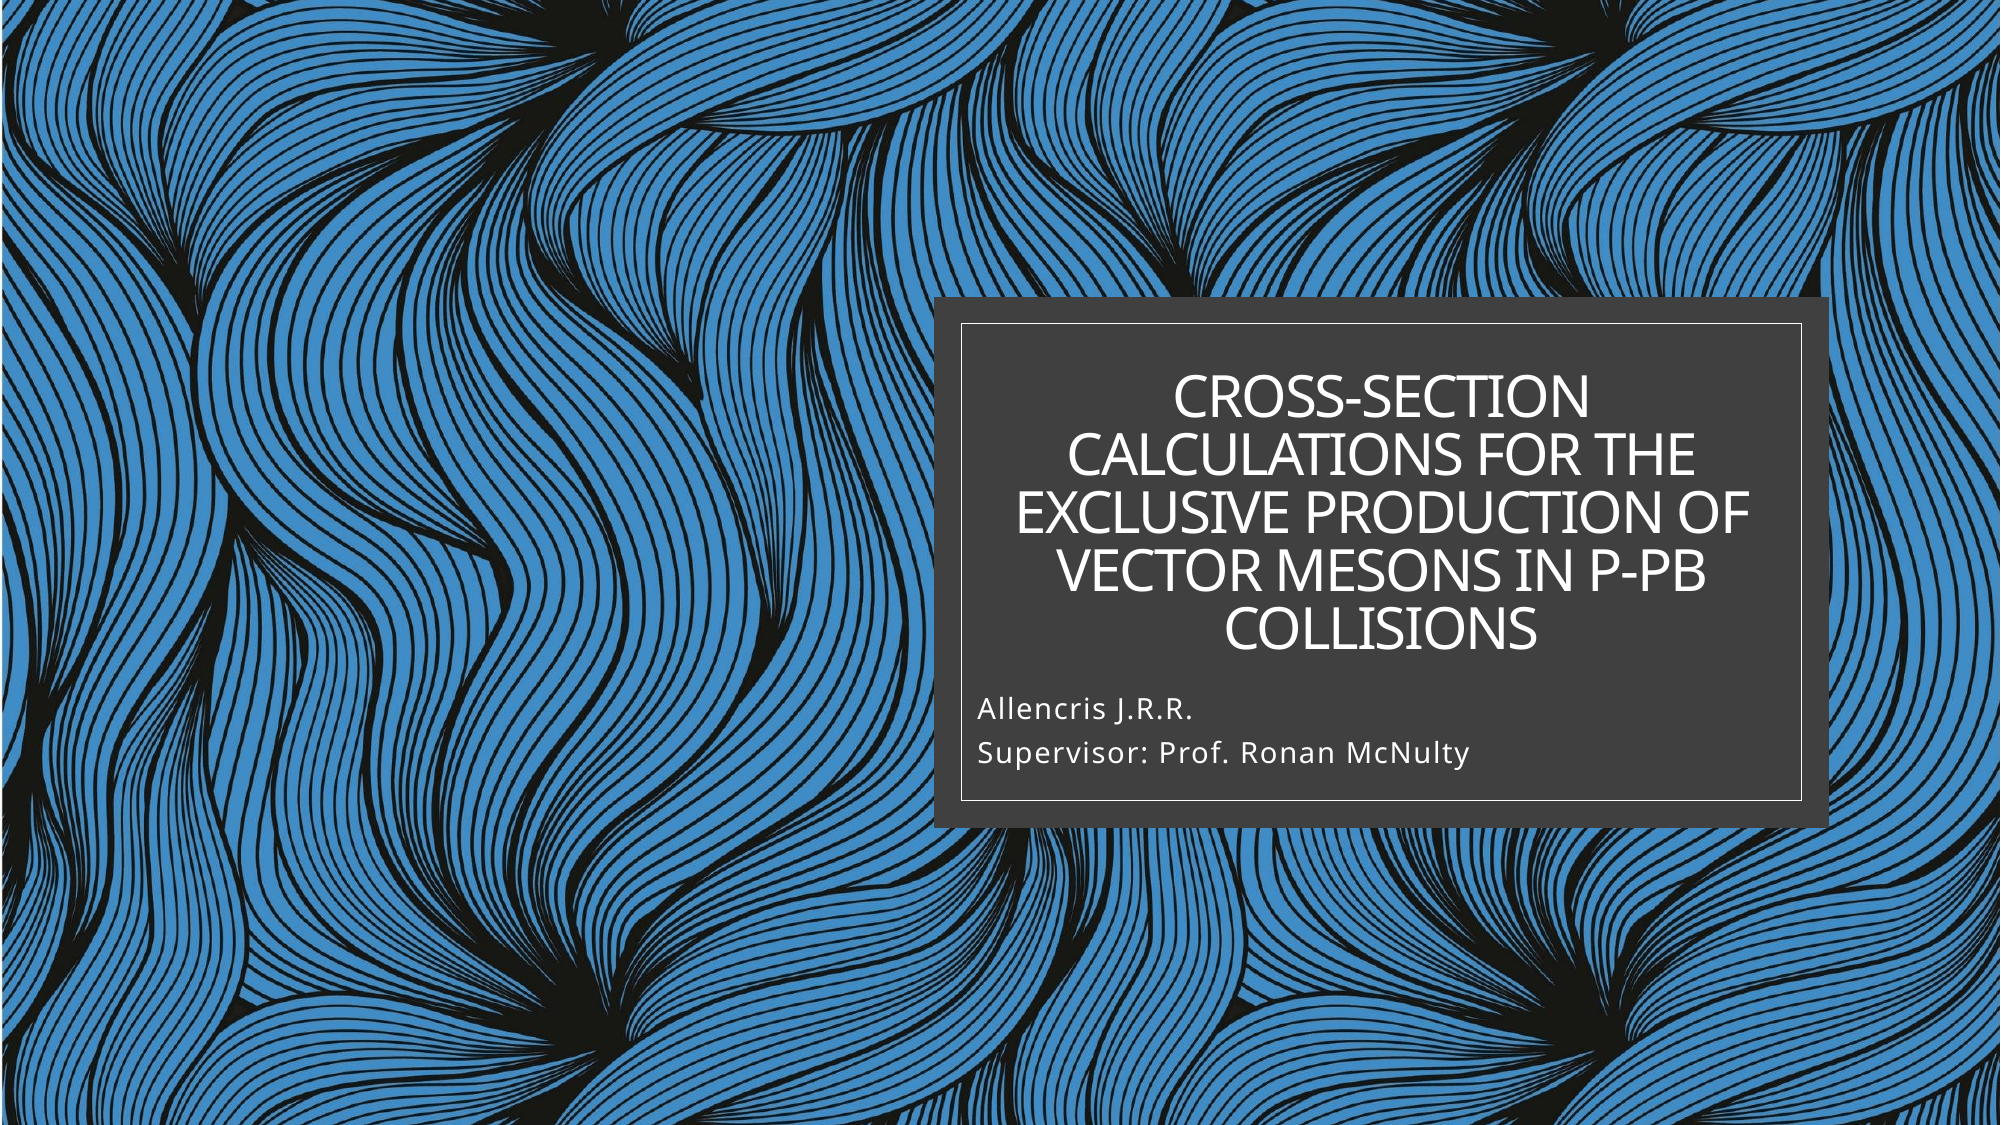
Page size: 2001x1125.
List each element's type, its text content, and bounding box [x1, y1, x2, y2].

picture [0, 0, 2000, 1125]
text_box [934, 297, 1829, 828]
subtitle Allencris J.R.R. Supervisor: Prof. Ronan McNulty [962, 687, 1746, 779]
title Cross-section Calculations for the Exclusive production of vector mesons in p-PB collisions [989, 363, 1774, 631]
